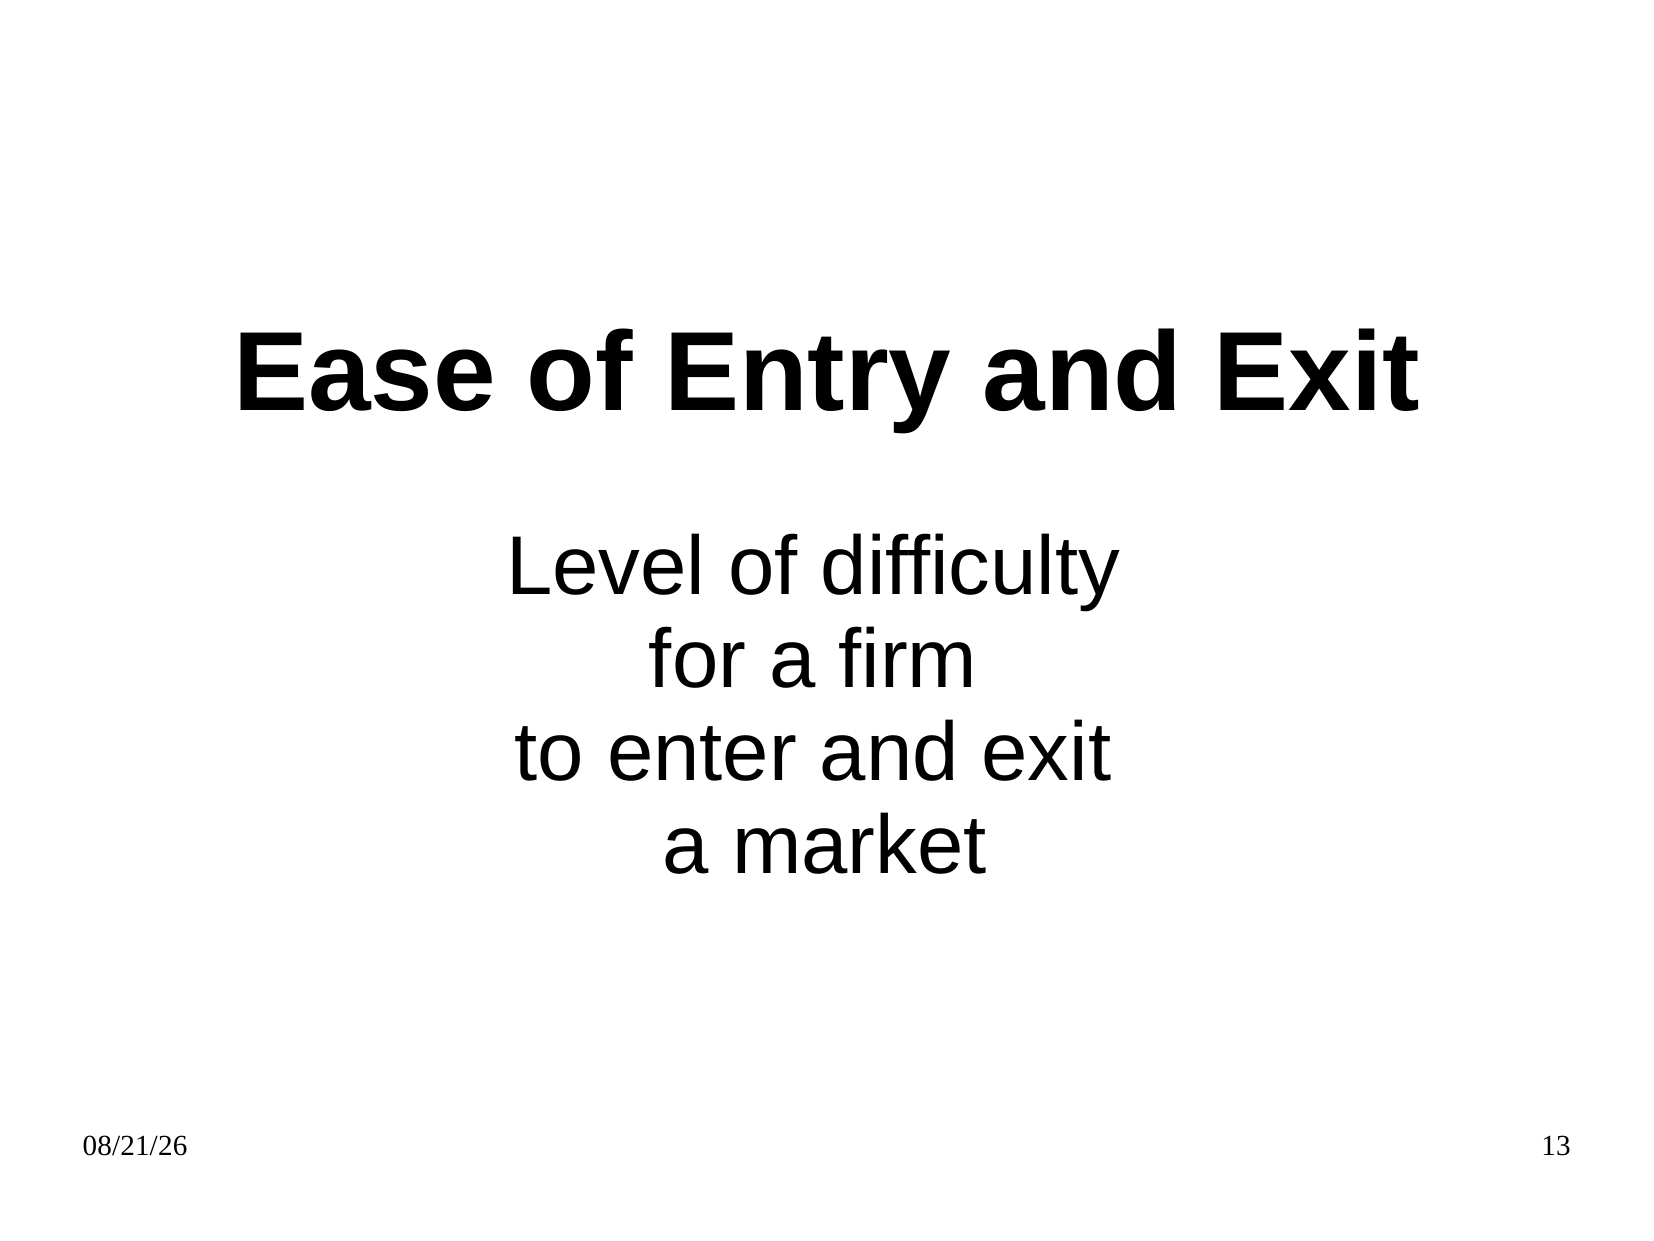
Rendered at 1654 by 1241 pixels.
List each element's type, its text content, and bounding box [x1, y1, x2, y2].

subtitle Level of difficulty for a firm to enter and exit a market [80, 519, 1570, 892]
title Ease of Entry and Exit [82, 267, 1571, 476]
